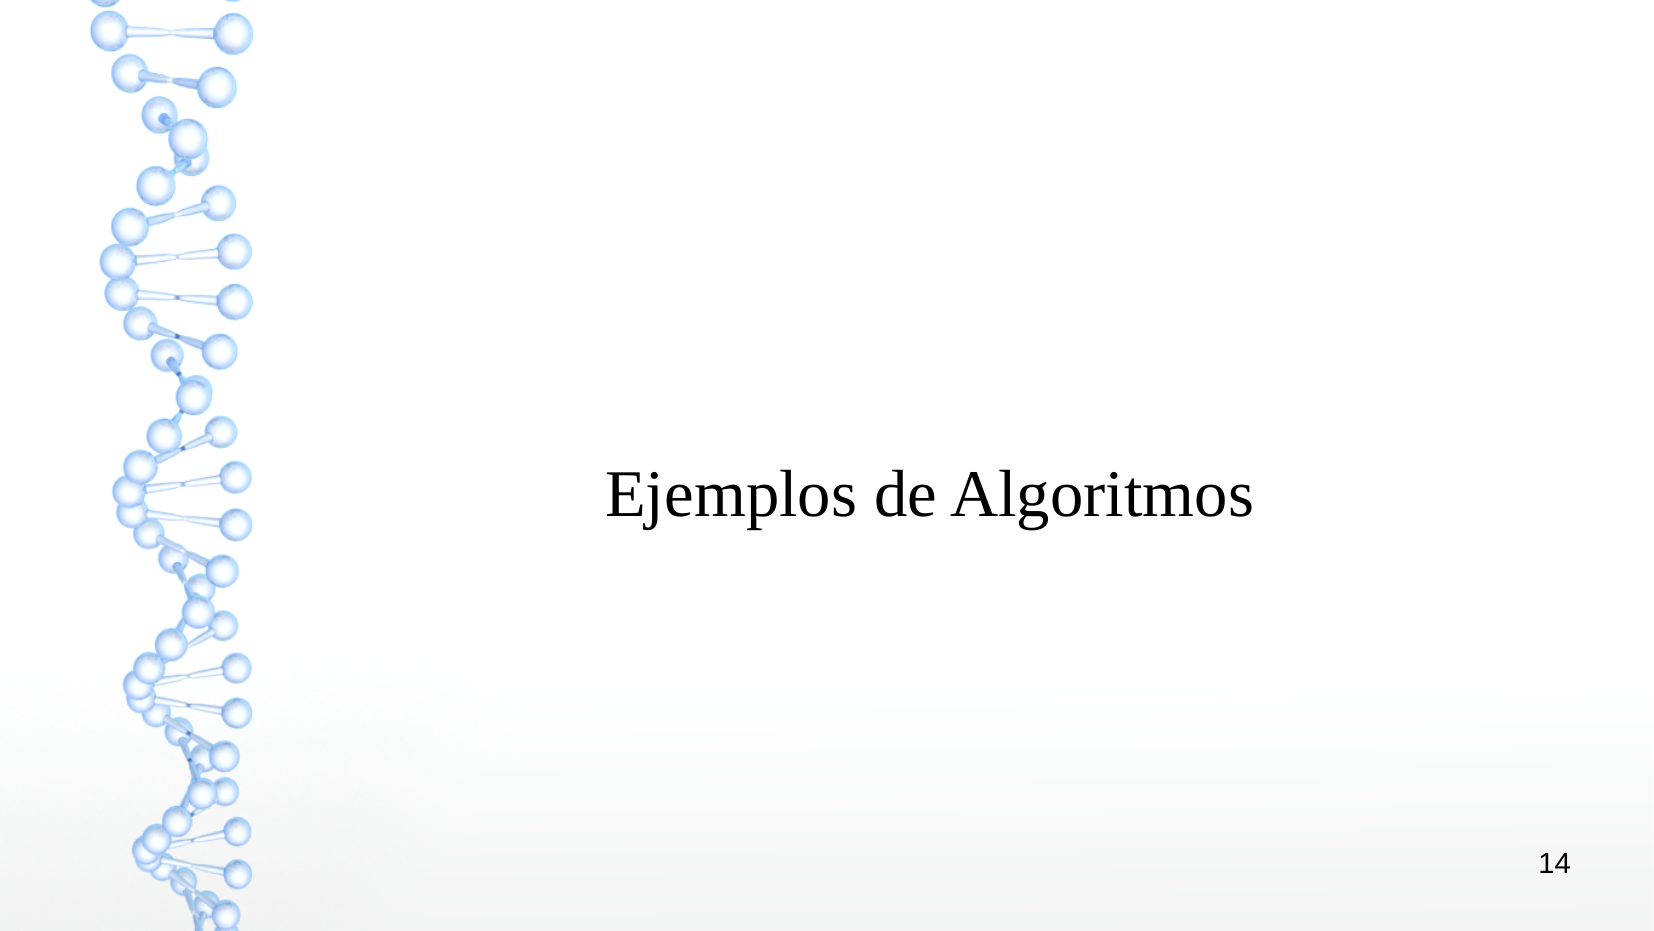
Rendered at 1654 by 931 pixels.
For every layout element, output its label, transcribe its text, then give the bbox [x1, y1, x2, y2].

subtitle Ejemplos de Algoritmos [265, 224, 1595, 764]
picture [0, 0, 1654, 931]
